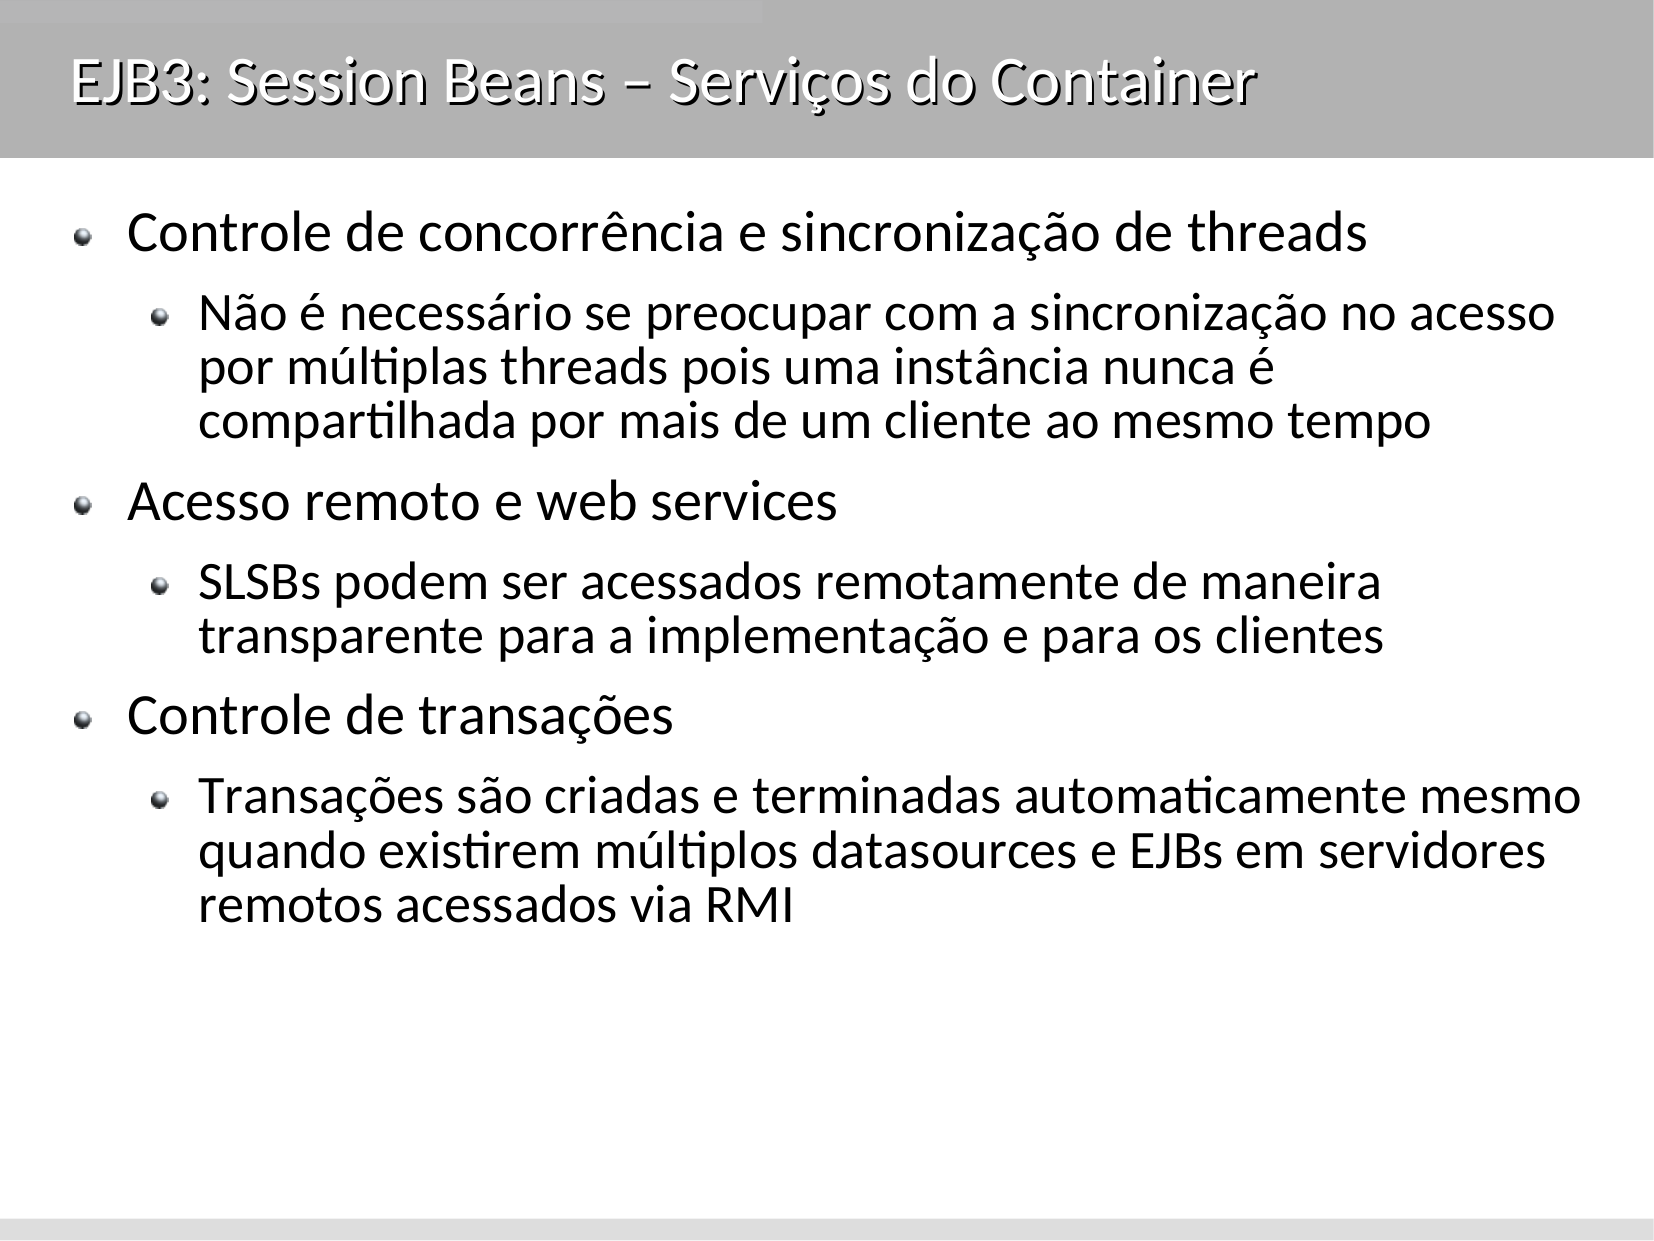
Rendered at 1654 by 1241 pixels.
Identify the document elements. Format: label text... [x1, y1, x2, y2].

title EJB3: Session Beans – Serviços do Container [70, 11, 1536, 160]
list Controle de concorrência e sincronização de threads Não é necessário se preocupar com a sincronização no acesso por múltiplas threads pois uma instância nunca é compartilhada por mais de um cliente ao mesmo tempo Acesso remoto e web services SLSBs podem ser acessados remotamente de maneira transparente para a implementação e para os clientes Controle de transações Transações são criadas e terminadas automaticamente mesmo quando existirem múltiplos datasources e EJBs em servidores remotos acessados via RMI [56, 207, 1595, 1129]
